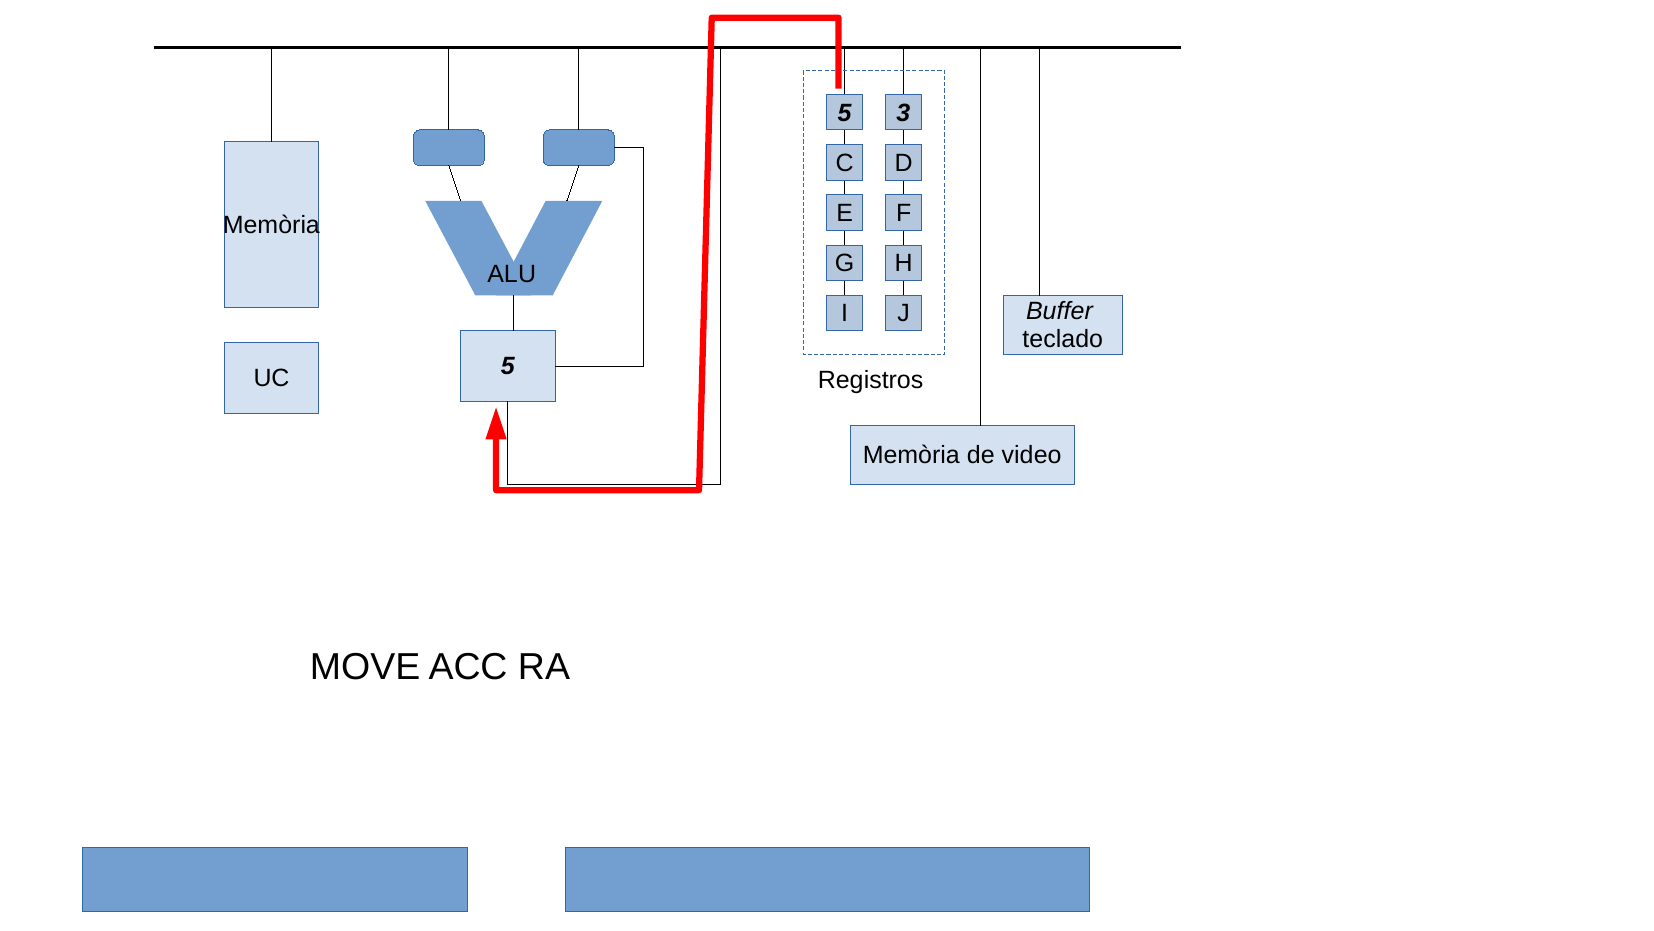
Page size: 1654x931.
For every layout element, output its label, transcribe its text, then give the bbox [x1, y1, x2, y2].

text_box UC [224, 342, 319, 414]
text_box F [885, 194, 922, 231]
text_box I [826, 295, 863, 331]
text_box Registros [803, 358, 939, 402]
text_box Memòria de video [850, 425, 1075, 485]
text_box [543, 129, 615, 166]
text_box C [826, 144, 863, 181]
text_box G [826, 245, 863, 281]
text_box [413, 129, 485, 166]
text_box [518, 200, 603, 296]
text_box E [826, 194, 863, 231]
text_box ALU [472, 252, 551, 296]
text_box J [885, 295, 922, 331]
text_box Memòria [224, 141, 319, 308]
text_box 3 [885, 94, 922, 130]
text_box Buffer teclado [1003, 295, 1123, 355]
text_box D [885, 144, 922, 181]
text_box 5 [826, 94, 863, 130]
text_box 5 [460, 330, 556, 402]
text_box [425, 200, 509, 290]
text_box H [885, 245, 922, 281]
text_box MOVE ACC RA [295, 637, 594, 695]
